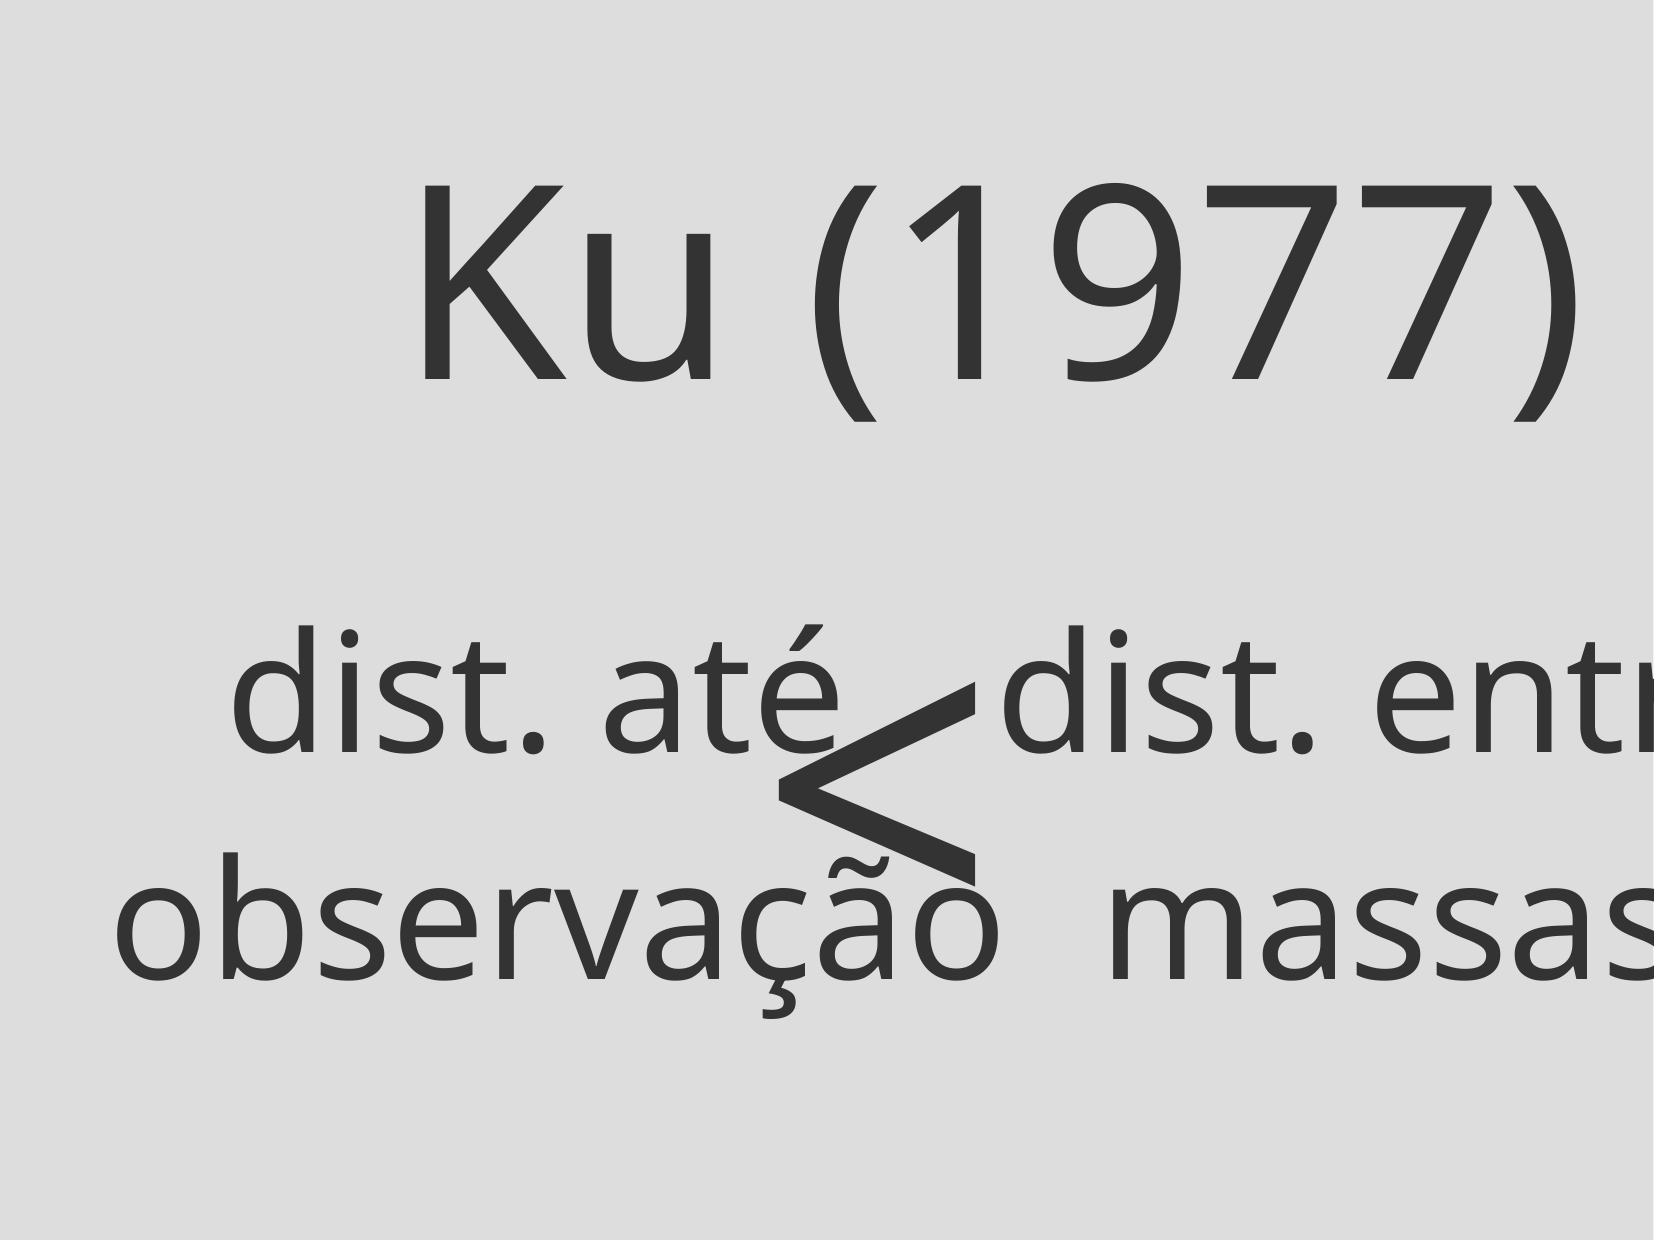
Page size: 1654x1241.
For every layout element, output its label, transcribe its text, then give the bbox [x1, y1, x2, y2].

text_box dist. entre massas [993, 567, 1541, 969]
text_box < [744, 483, 993, 981]
text_box dist. até observação [93, 566, 697, 971]
text_box Ku (1977) [384, 82, 1269, 412]
